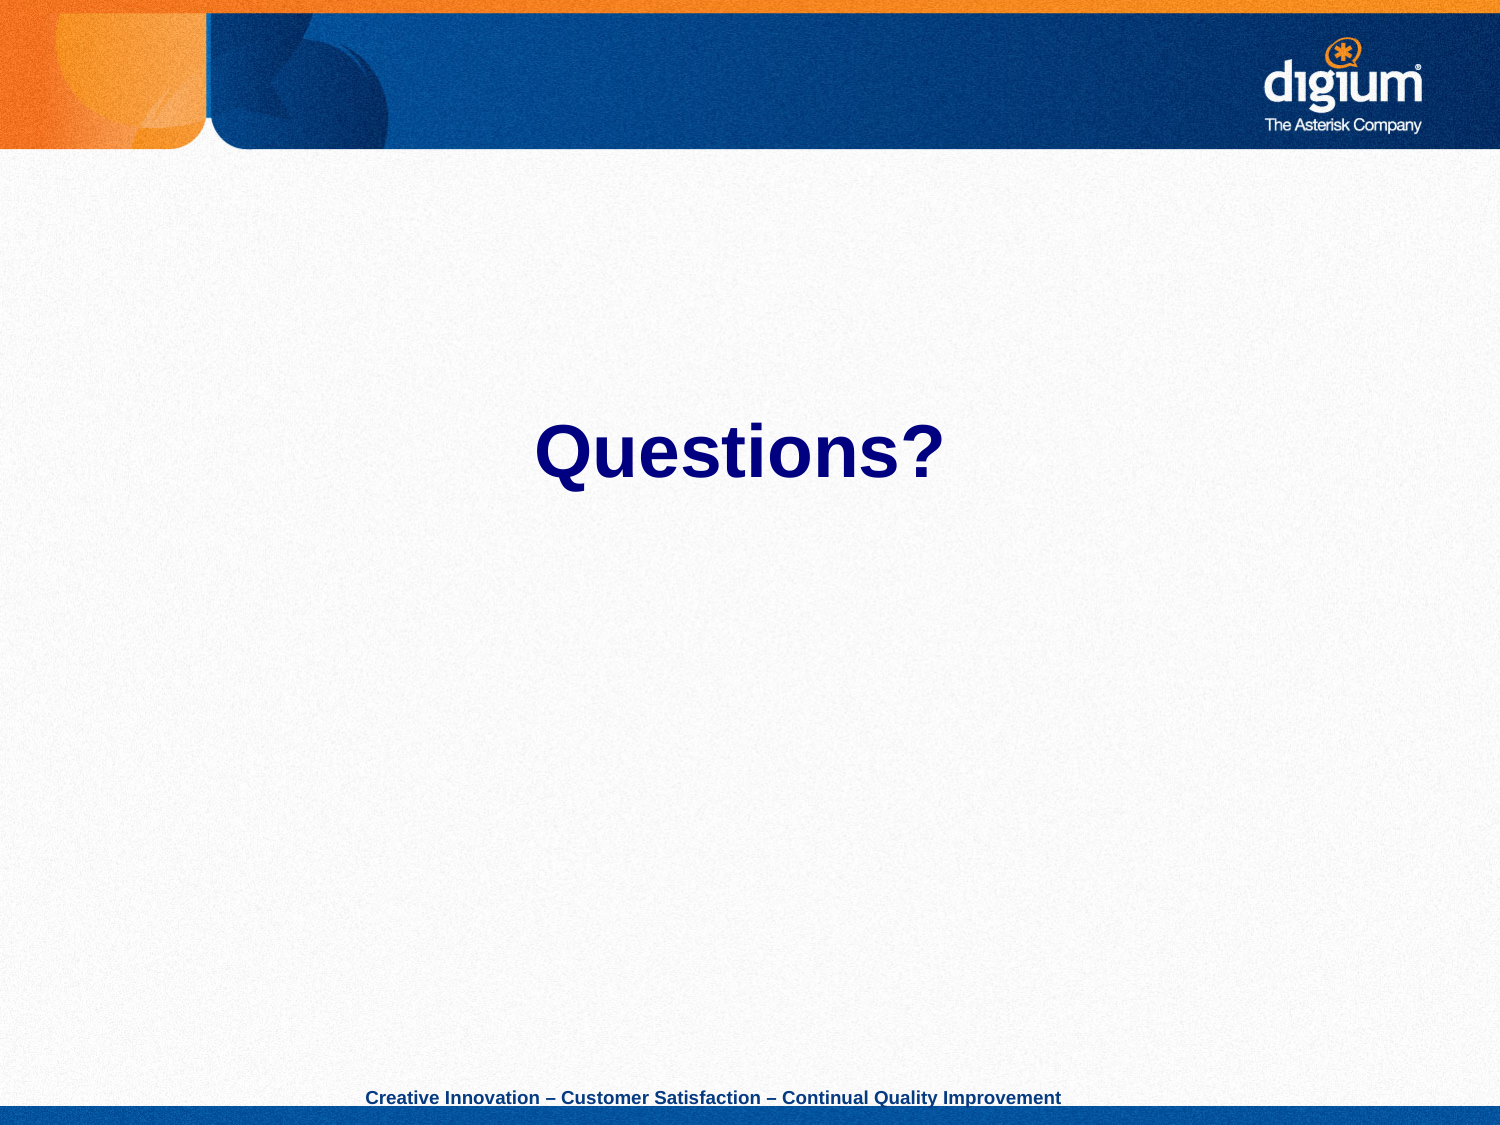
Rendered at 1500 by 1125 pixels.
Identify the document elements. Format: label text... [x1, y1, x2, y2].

subtitle Questions? [238, 27, 1243, 877]
picture [0, 0, 1500, 1125]
